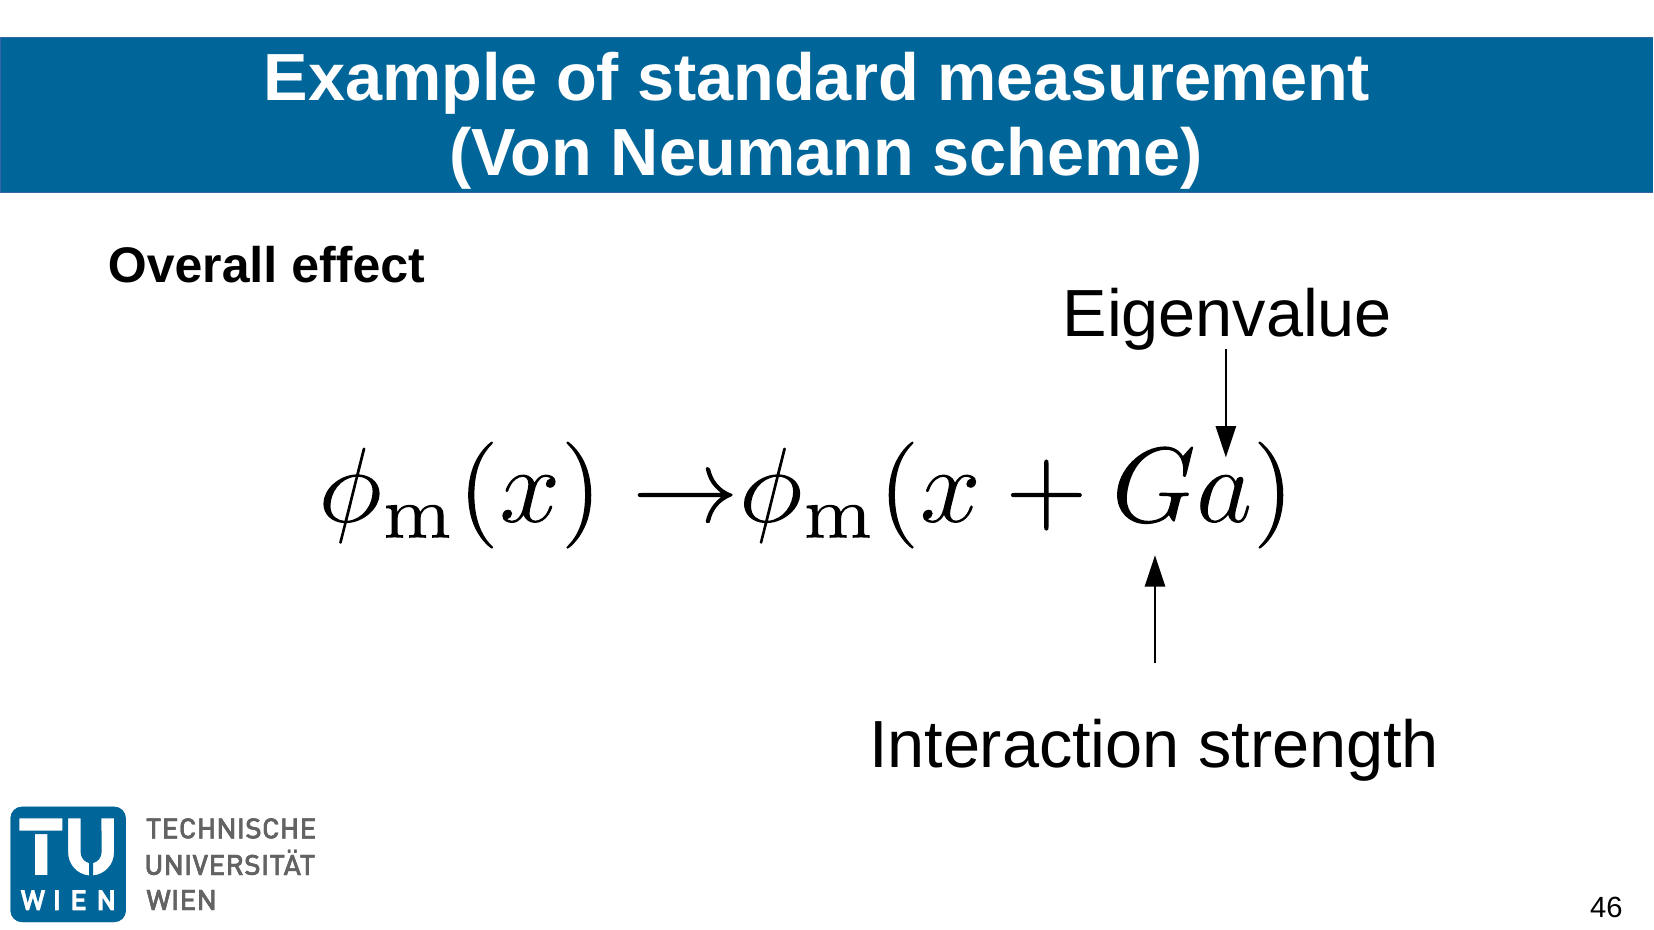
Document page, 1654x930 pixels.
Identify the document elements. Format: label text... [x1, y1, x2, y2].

list Overall effect [107, 236, 1186, 311]
title Example of standard measurement (Von Neumann scheme) [0, 37, 1653, 193]
text_box Interaction strength [854, 699, 1455, 790]
text_box Eigenvalue [1047, 268, 1407, 359]
picture [313, 420, 1306, 556]
